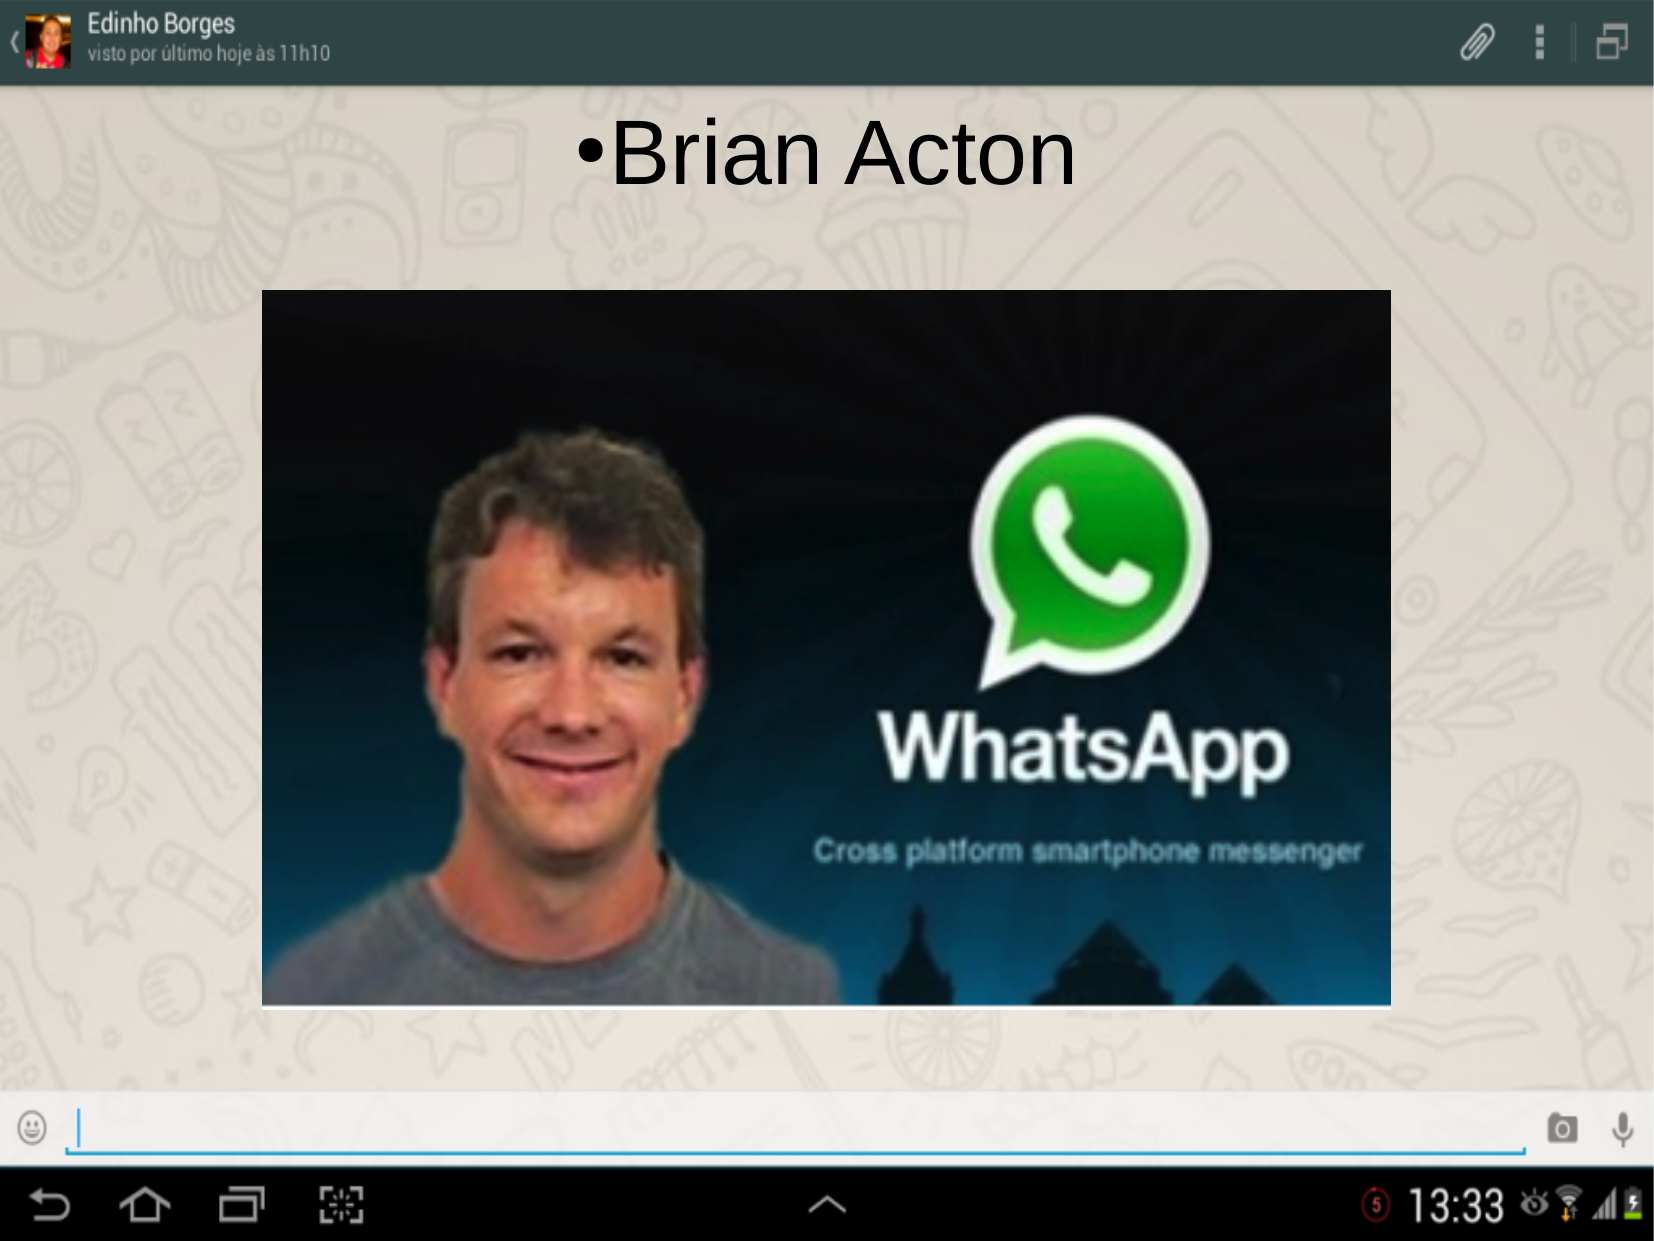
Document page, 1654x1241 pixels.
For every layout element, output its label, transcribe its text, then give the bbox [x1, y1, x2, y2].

picture [0, 0, 1654, 1241]
title Brian Acton [82, 49, 1571, 257]
